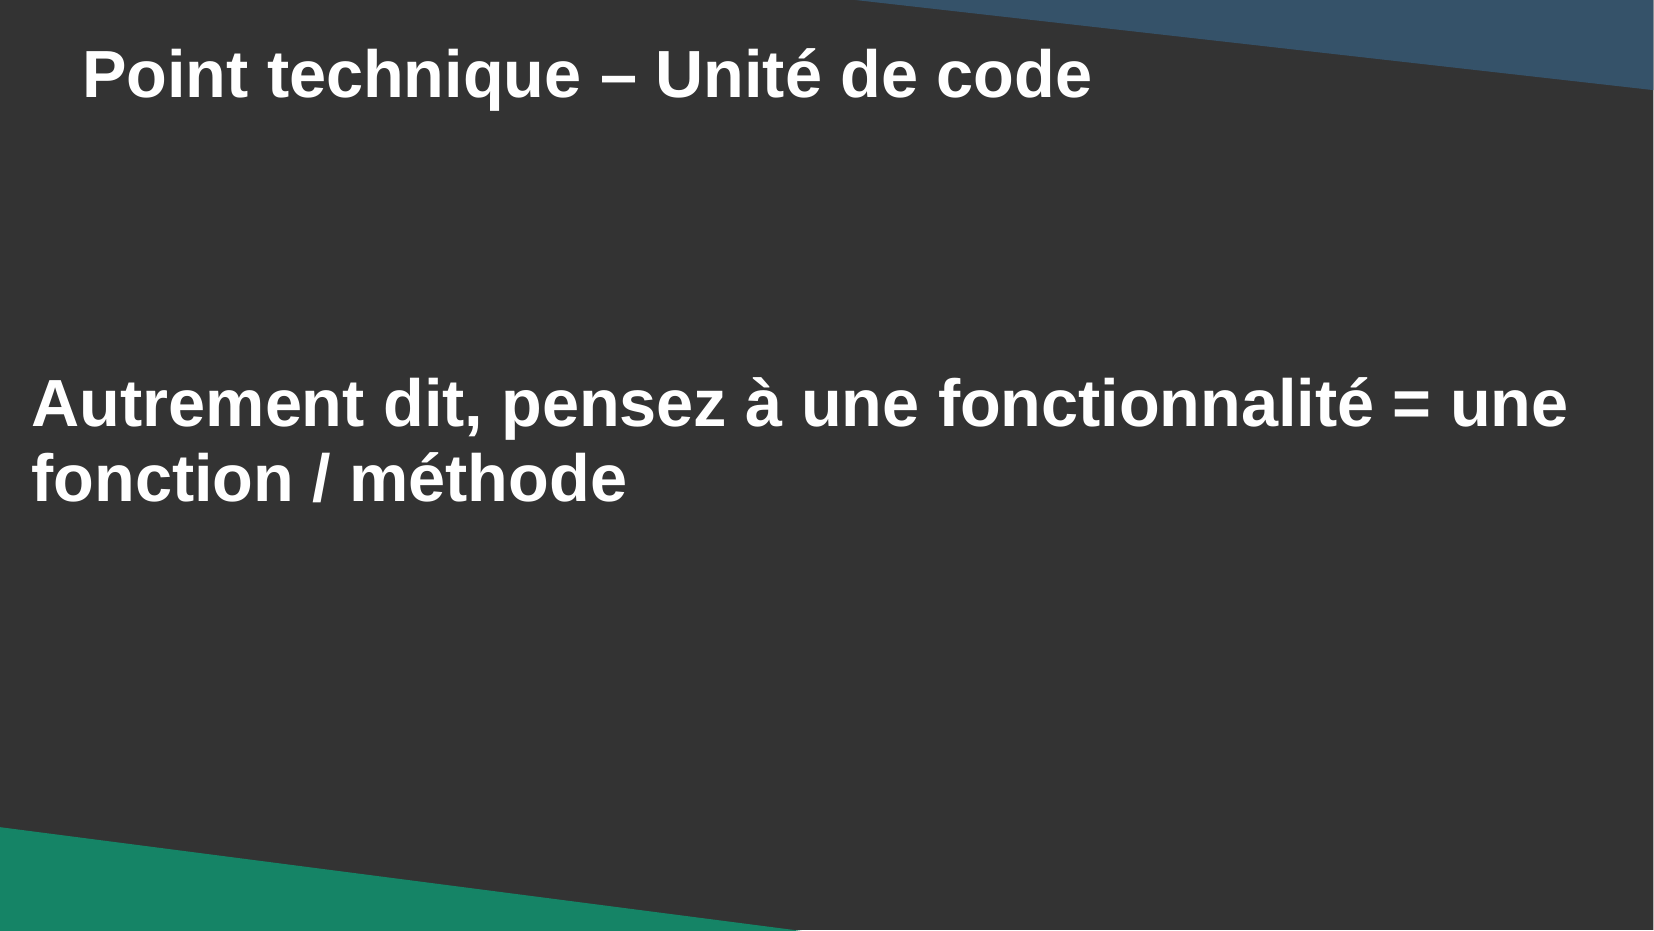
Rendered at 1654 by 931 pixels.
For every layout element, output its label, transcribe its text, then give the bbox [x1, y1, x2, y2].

title Point technique – Unité de code [82, 37, 1571, 122]
text_box [855, 0, 1654, 91]
title Autrement dit, pensez à une fonctionnalité = une fonction / méthode [31, 366, 1622, 666]
text_box [0, 827, 802, 931]
